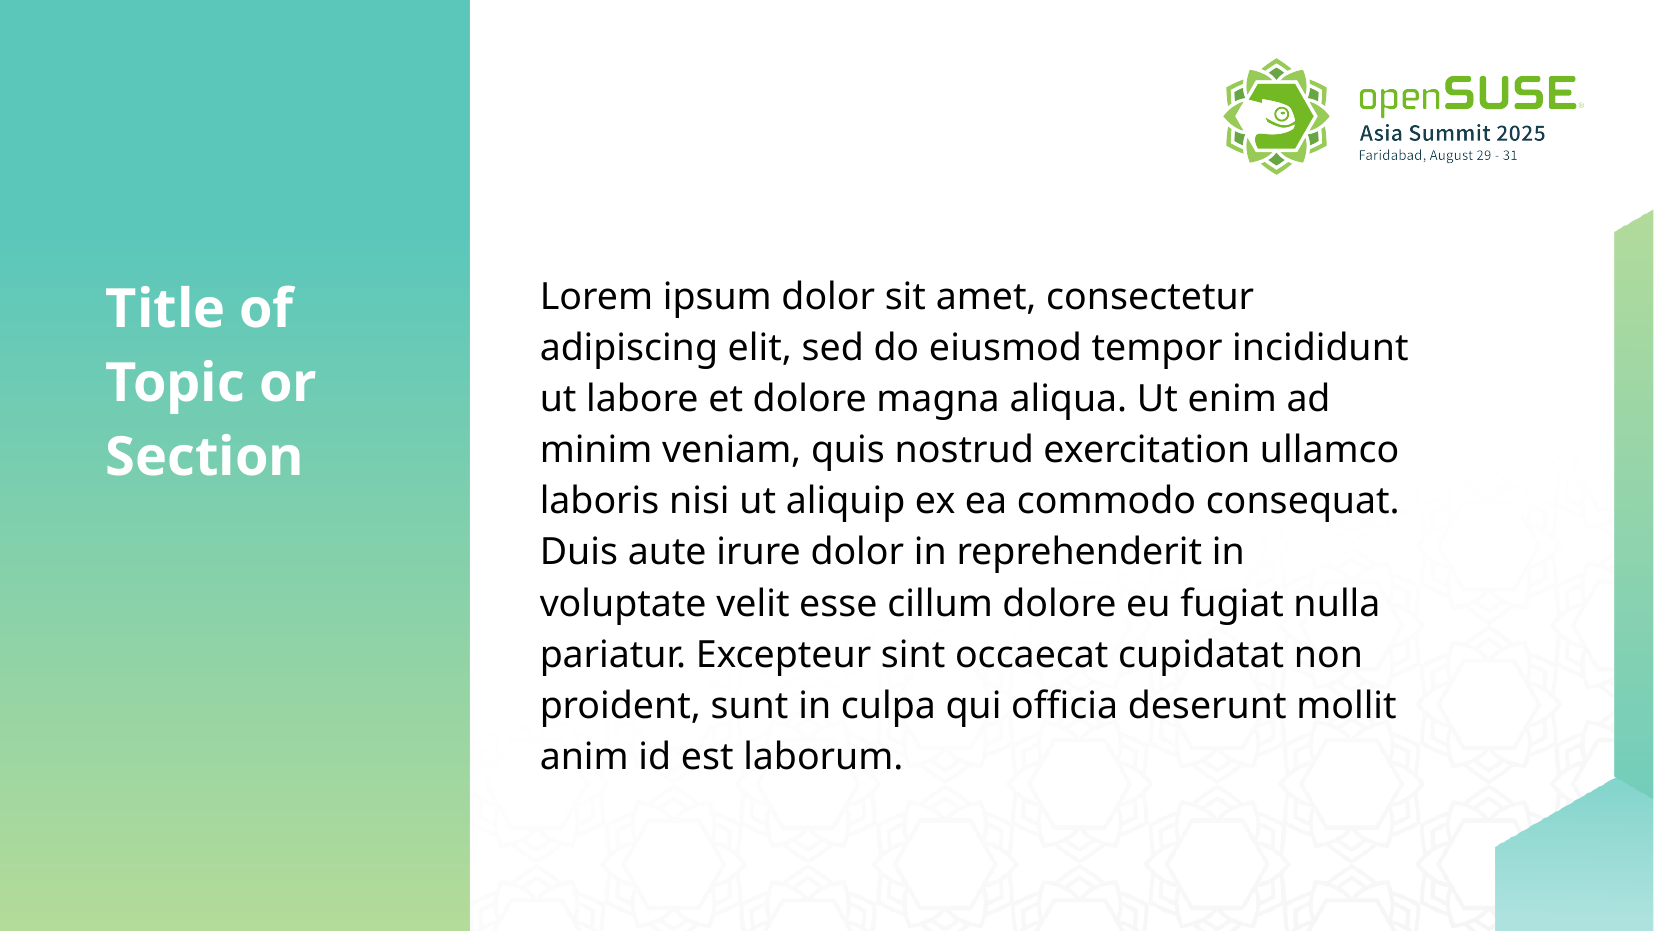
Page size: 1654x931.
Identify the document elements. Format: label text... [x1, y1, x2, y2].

text_box Title of Topic or Section [90, 262, 413, 676]
picture [0, 0, 1654, 931]
text_box Lorem ipsum dolor sit amet, consectetur adipiscing elit, sed do eiusmod tempor incididunt ut labore et dolore magna aliqua. Ut enim ad minim veniam, quis nostrud exercitation ullamco laboris nisi ut aliquip ex ea commodo consequat. Duis aute irure dolor in reprehenderit in voluptate velit esse cillum dolore eu fugiat nulla pariatur. Excepteur sint occaecat cupidatat non proident, sunt in culpa qui officia deserunt mollit anim id est laborum. [525, 262, 1437, 826]
